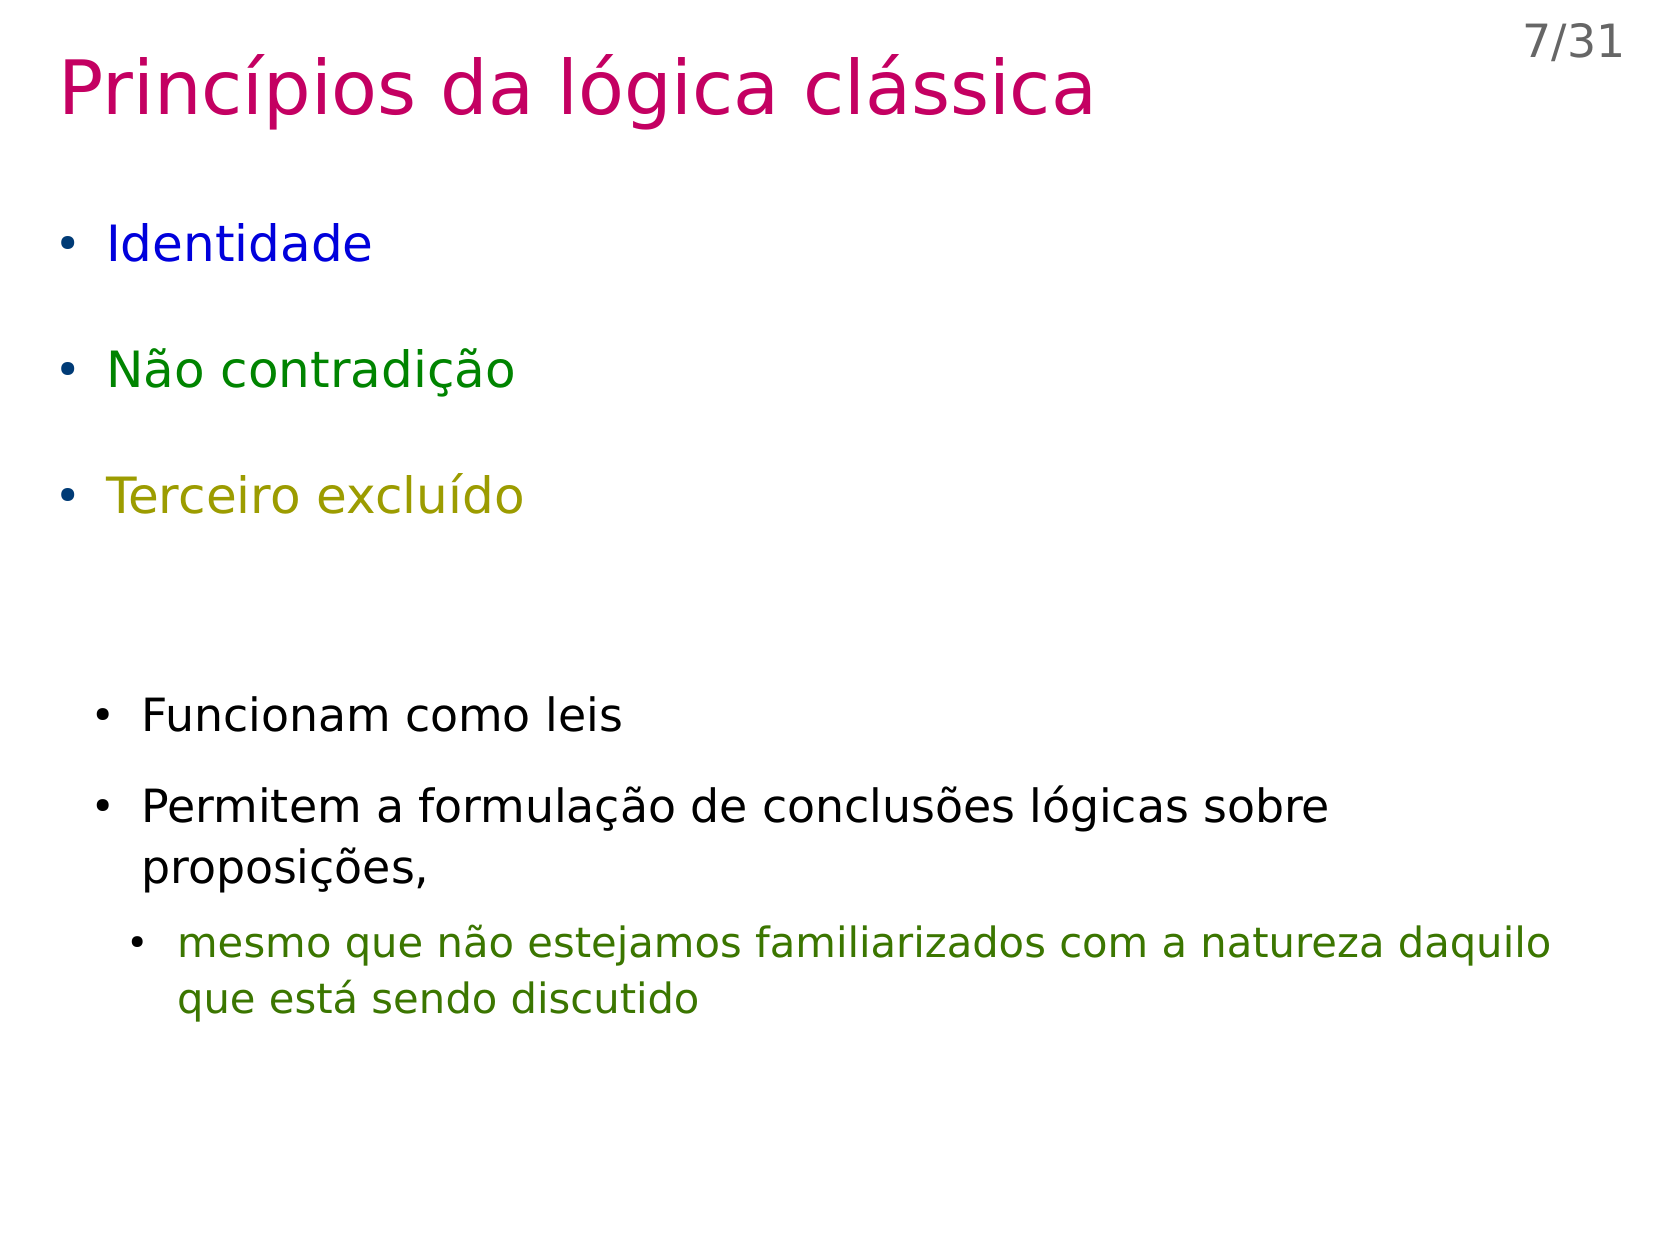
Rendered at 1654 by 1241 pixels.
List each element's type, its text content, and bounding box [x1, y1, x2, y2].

title Princípios da lógica clássica [59, 29, 1625, 148]
list Identidade Não contradição Terceiro excluído Funcionam como leis Permitem a formulação de conclusões lógicas sobre proposições, mesmo que não estejamos familiarizados com a natureza daquilo que está sendo discutido [59, 206, 1625, 1211]
